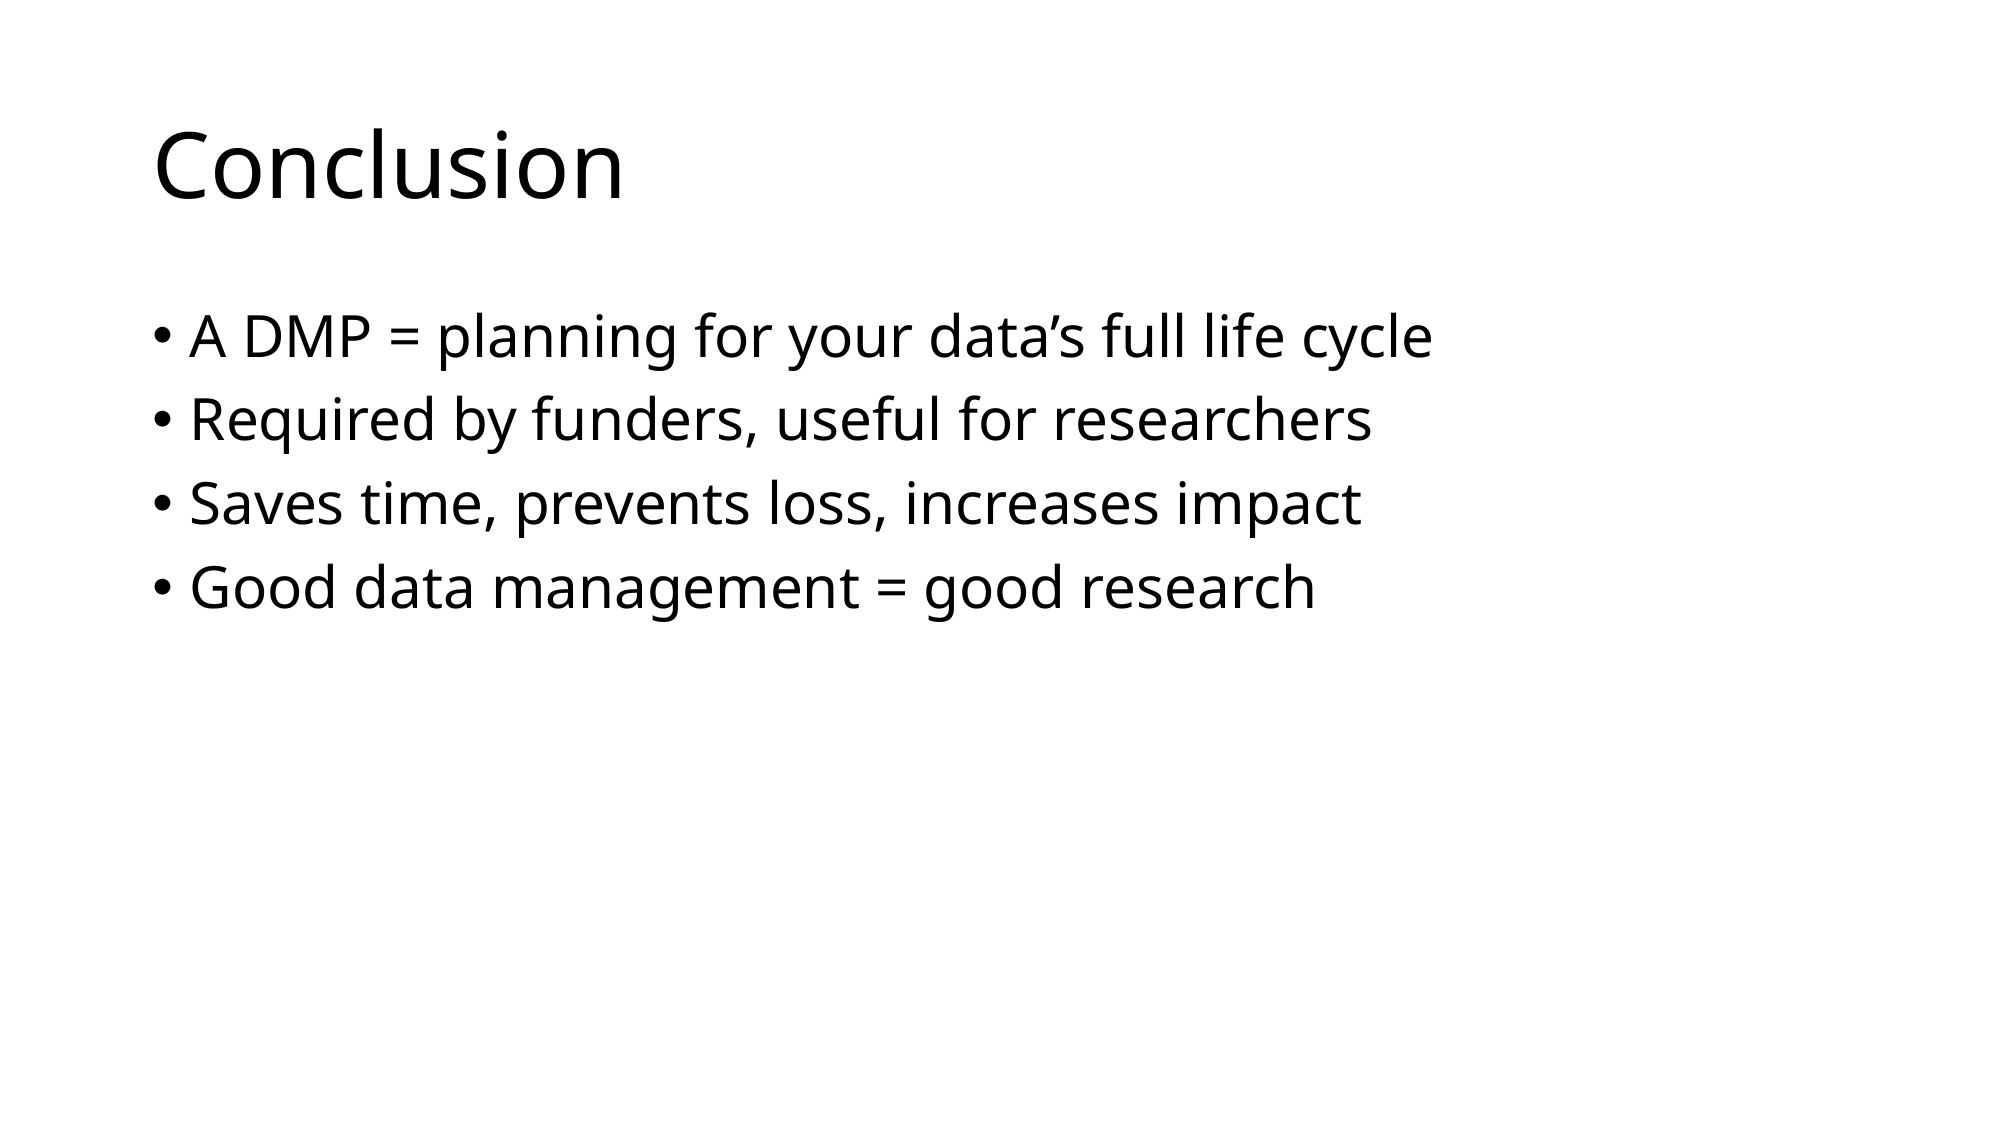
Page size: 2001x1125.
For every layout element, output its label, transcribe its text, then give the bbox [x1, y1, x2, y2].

title Conclusion [137, 59, 1863, 278]
list A DMP = planning for your data’s full life cycle Required by funders, useful for researchers Saves time, prevents loss, increases impact Good data management = good research [137, 299, 1863, 1014]
